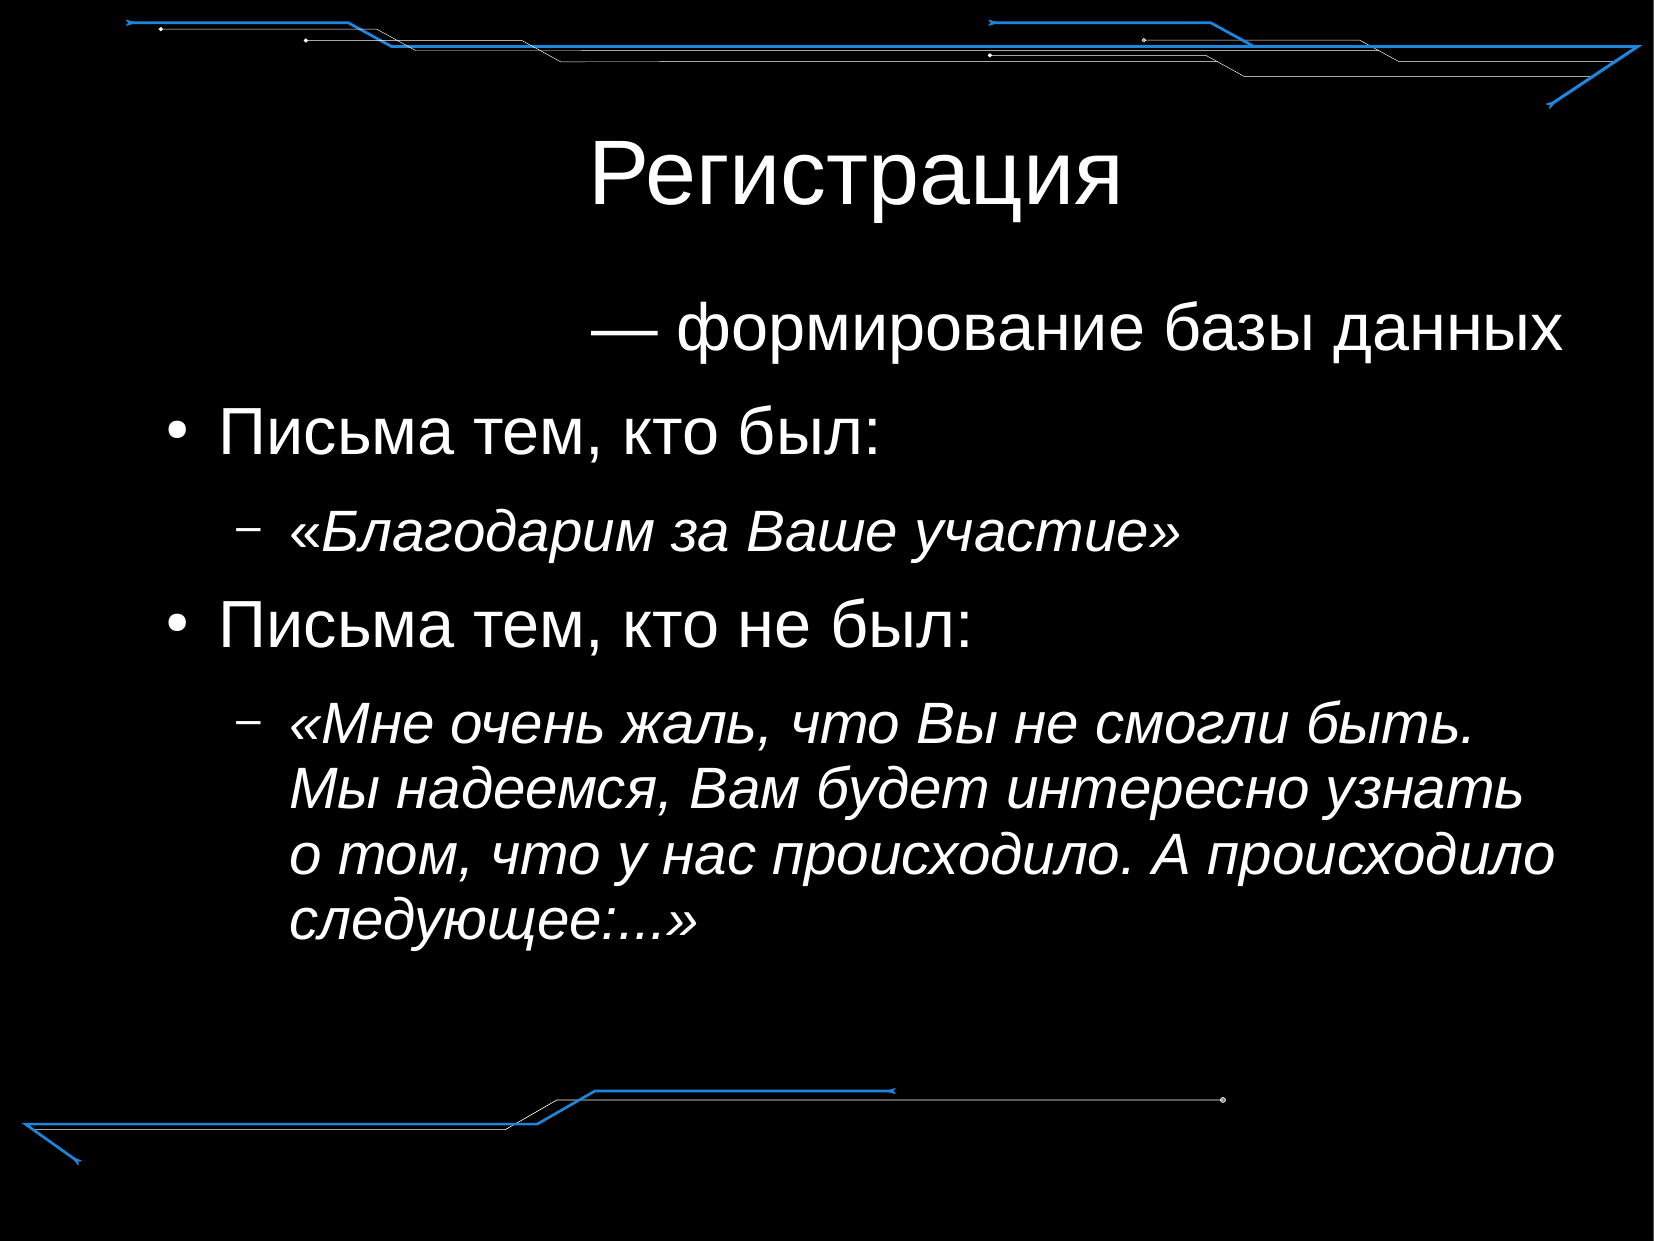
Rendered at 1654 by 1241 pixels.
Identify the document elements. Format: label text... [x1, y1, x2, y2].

title Регистрация [147, 84, 1565, 262]
list — формирование базы данных Письма тем, кто был: «Благодарим за Ваше участие» Письма тем, кто не был: «Мне очень жаль, что Вы не смогли быть. Мы надеемся, Вам будет интересно узнать о том, что у нас происходило. А происходило следующее:...» [147, 289, 1565, 1010]
